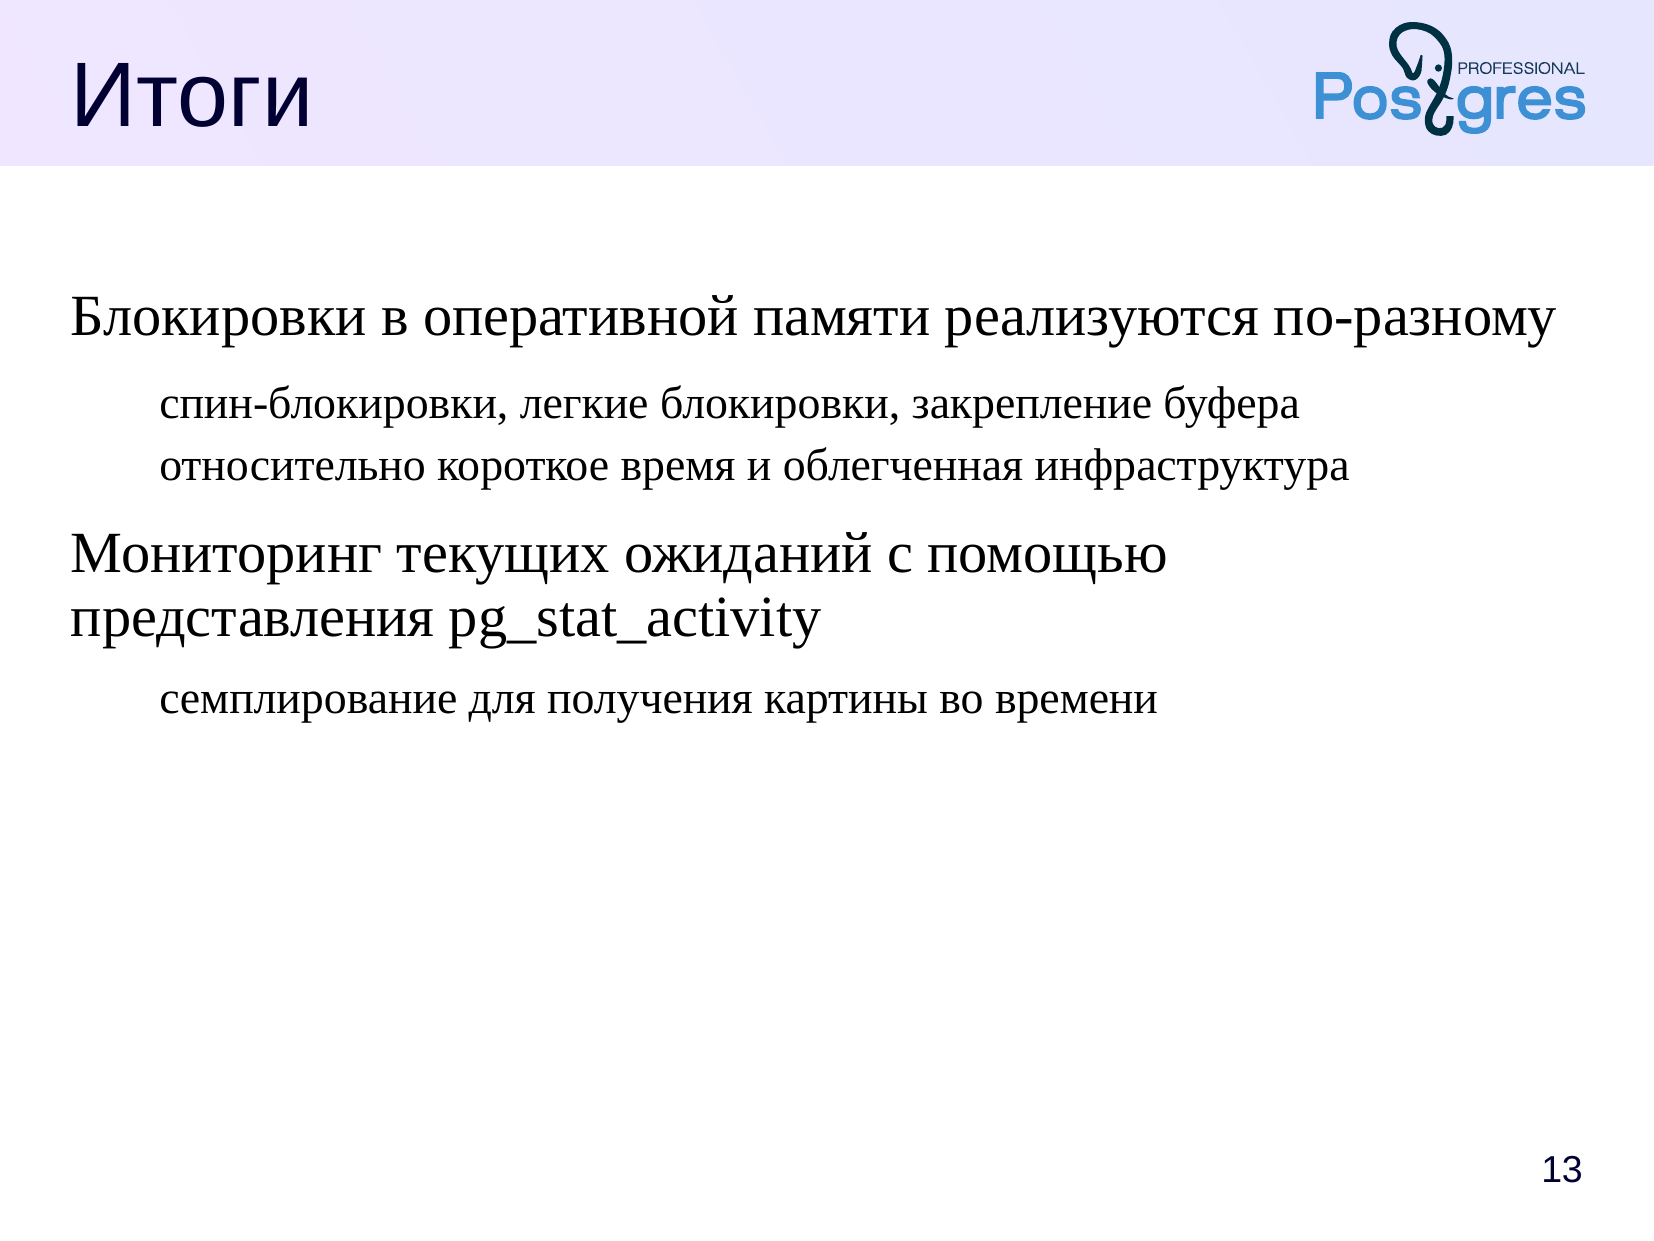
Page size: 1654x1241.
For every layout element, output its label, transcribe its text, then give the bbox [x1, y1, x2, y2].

title Итоги [70, 43, 1241, 147]
list Блокировки в оперативной памяти реализуются по-разному спин-блокировки, легкие блокировки, закрепление буфера относительно короткое время и облегченная инфраструктура Мониторинг текущих ожиданий с помощью представления pg_stat_activity семплирование для получения картины во времени [70, 283, 1583, 1134]
